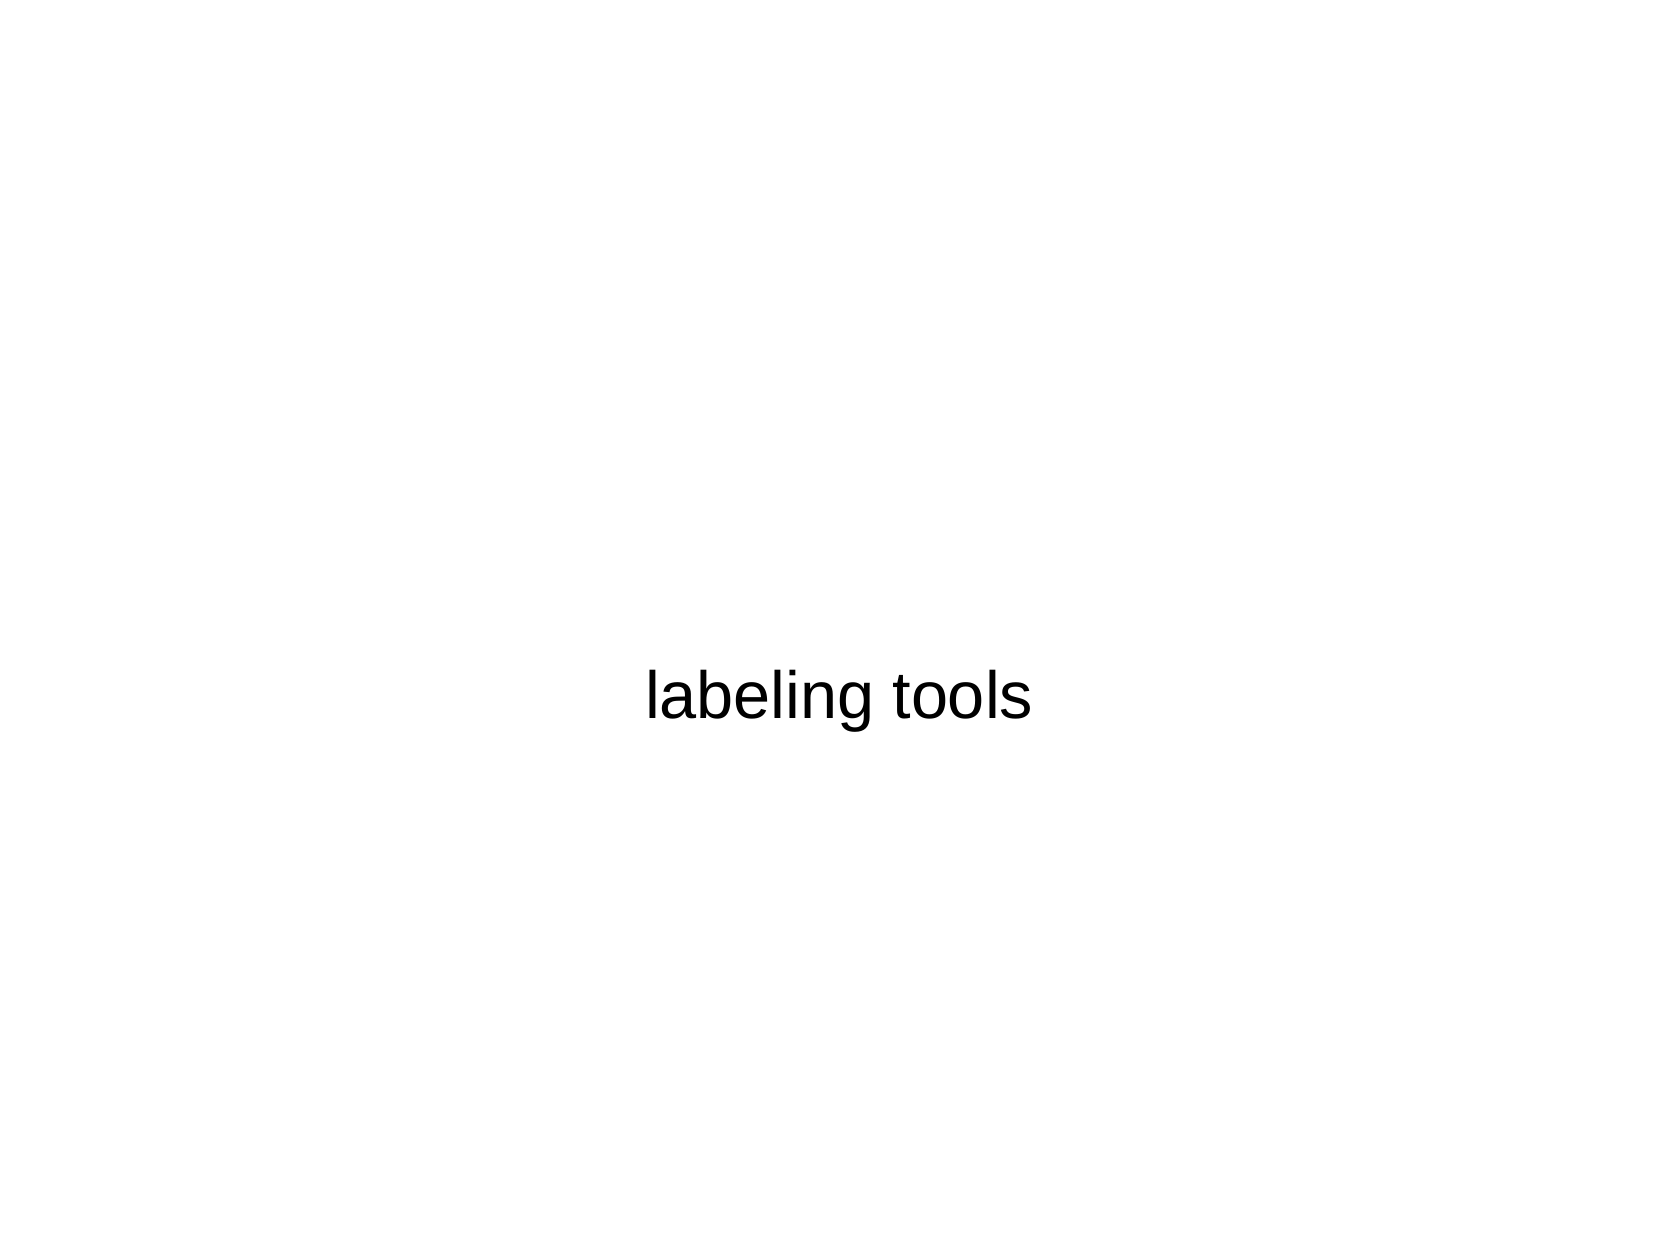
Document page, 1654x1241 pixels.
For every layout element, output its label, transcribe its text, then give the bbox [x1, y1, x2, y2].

subtitle labeling tools [25, 233, 1654, 1158]
